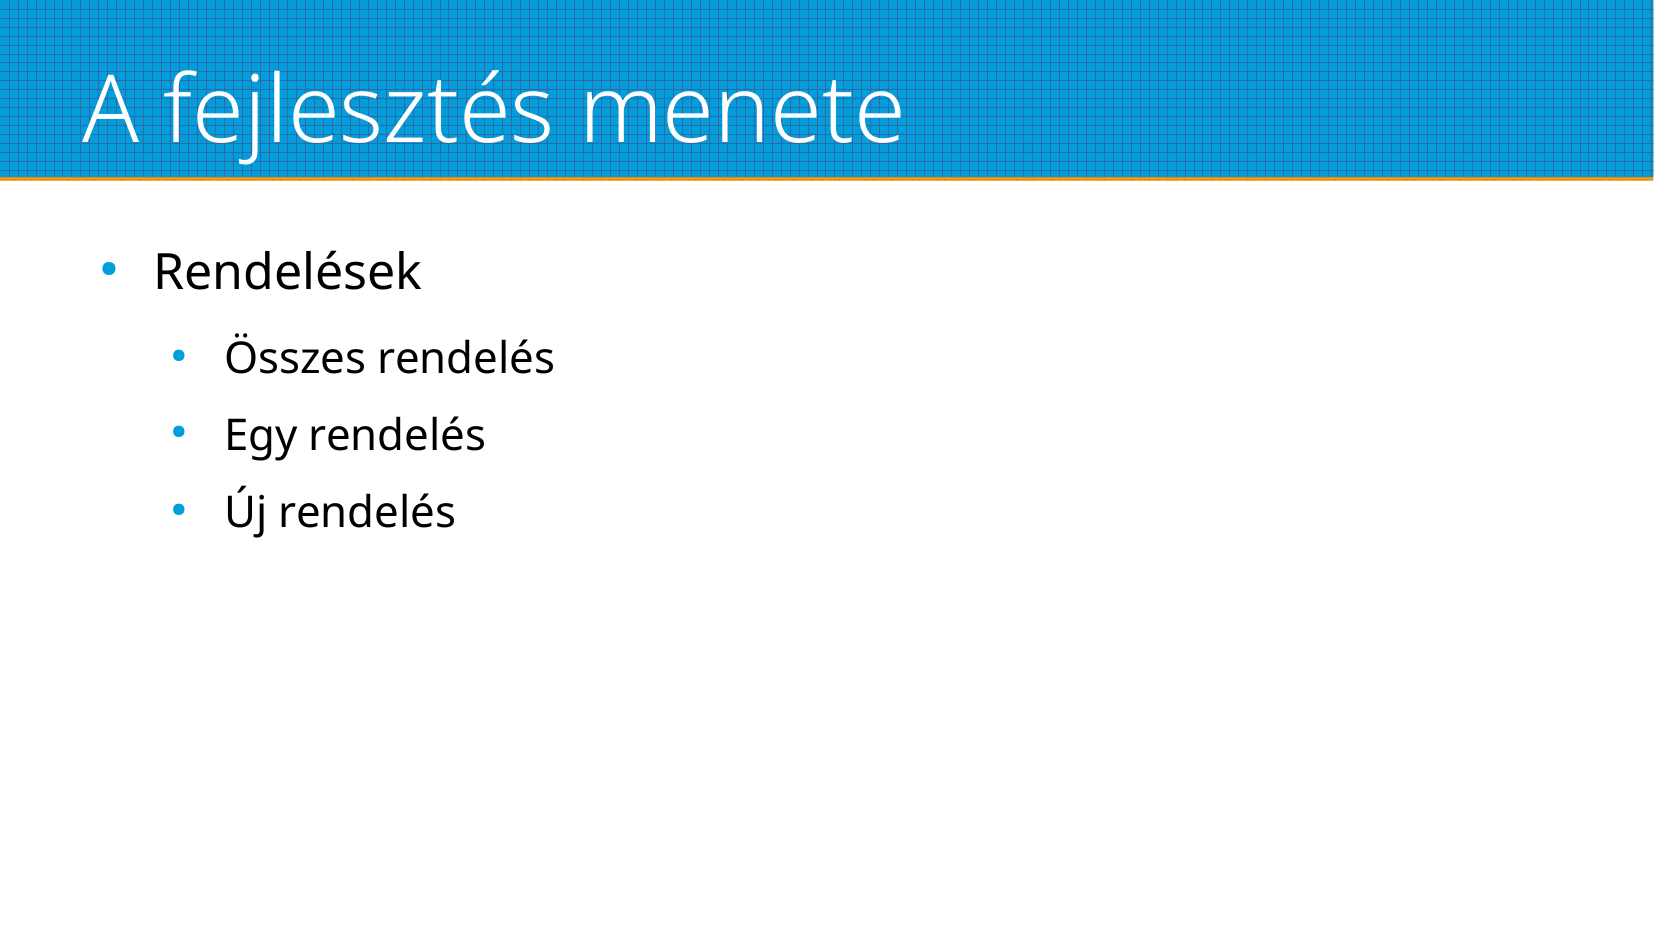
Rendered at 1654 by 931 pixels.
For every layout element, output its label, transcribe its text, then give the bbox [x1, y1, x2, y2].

list Rendelések Összes rendelés Egy rendelés Új rendelés [82, 236, 1563, 811]
title A fejlesztés menete [82, 14, 1571, 171]
